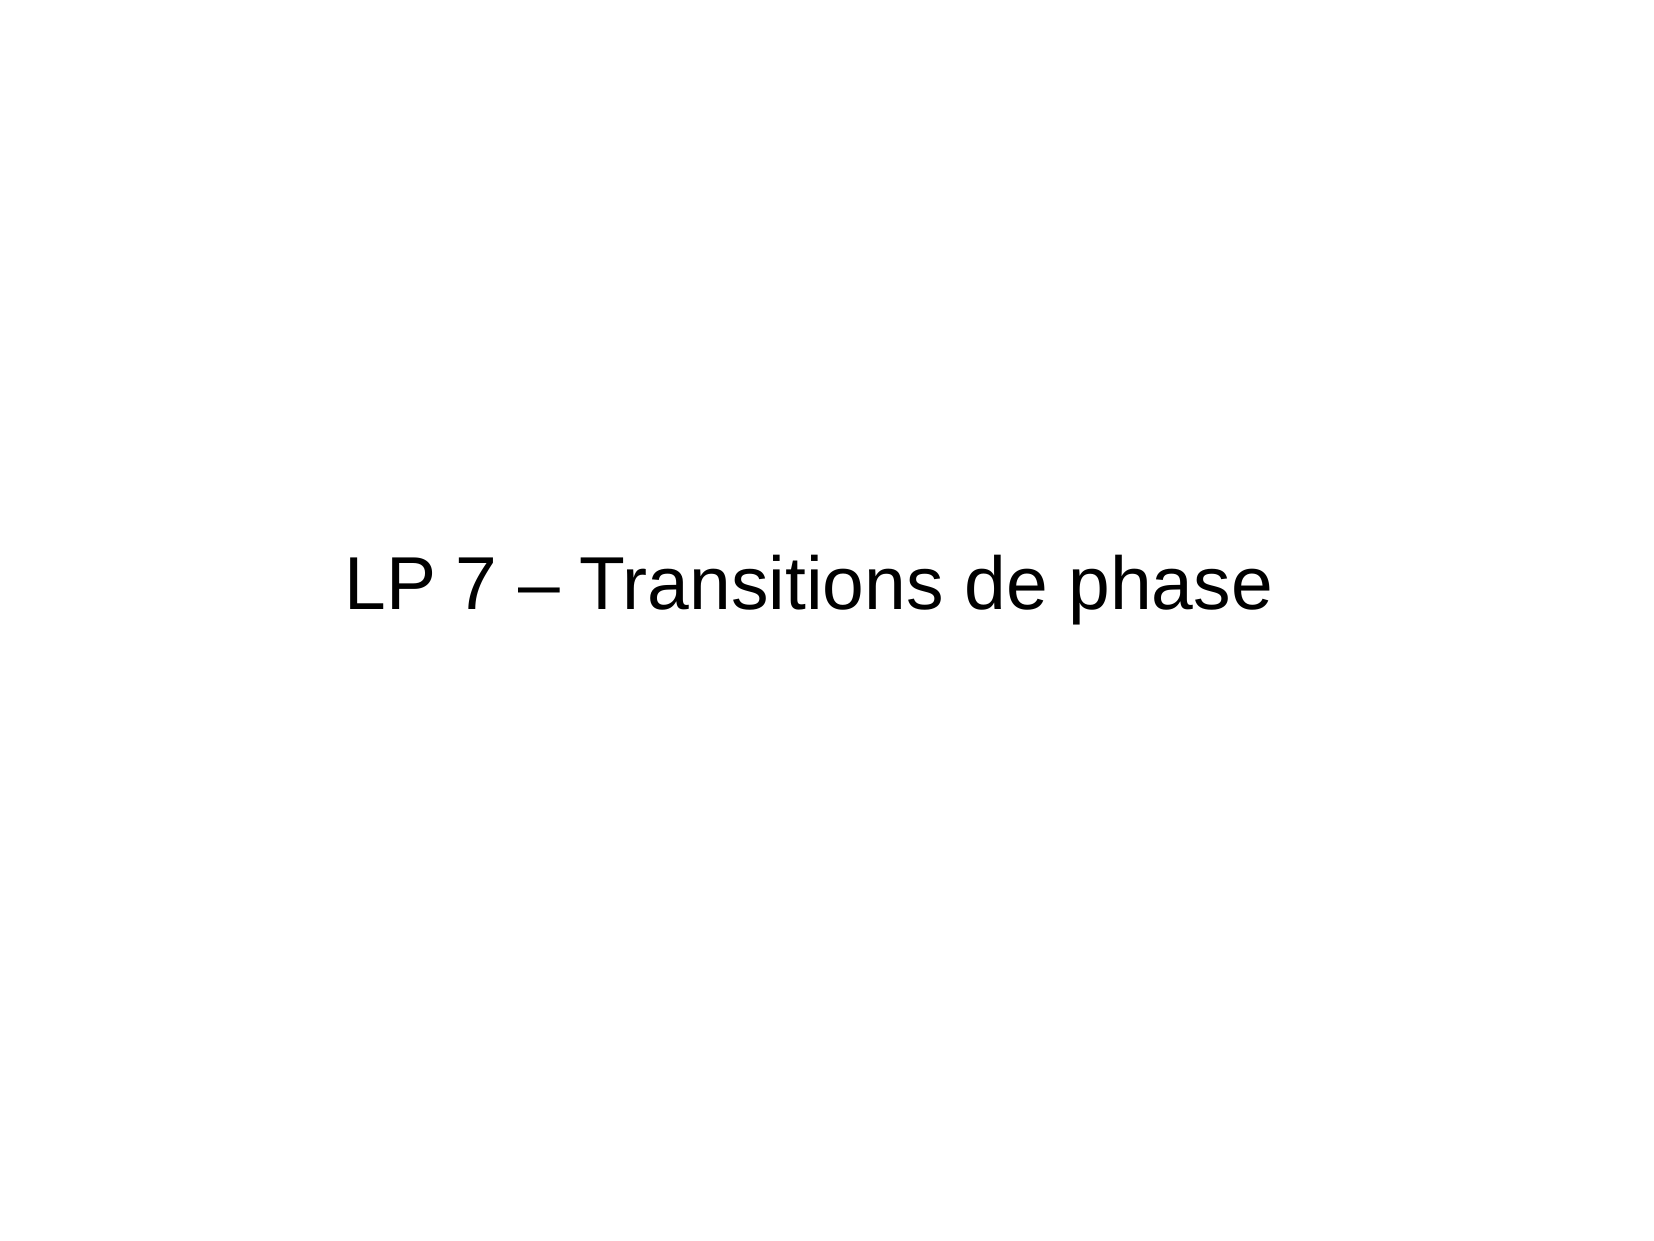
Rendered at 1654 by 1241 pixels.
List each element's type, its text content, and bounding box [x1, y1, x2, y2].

title LP 7 – Transitions de phase [65, 480, 1554, 688]
